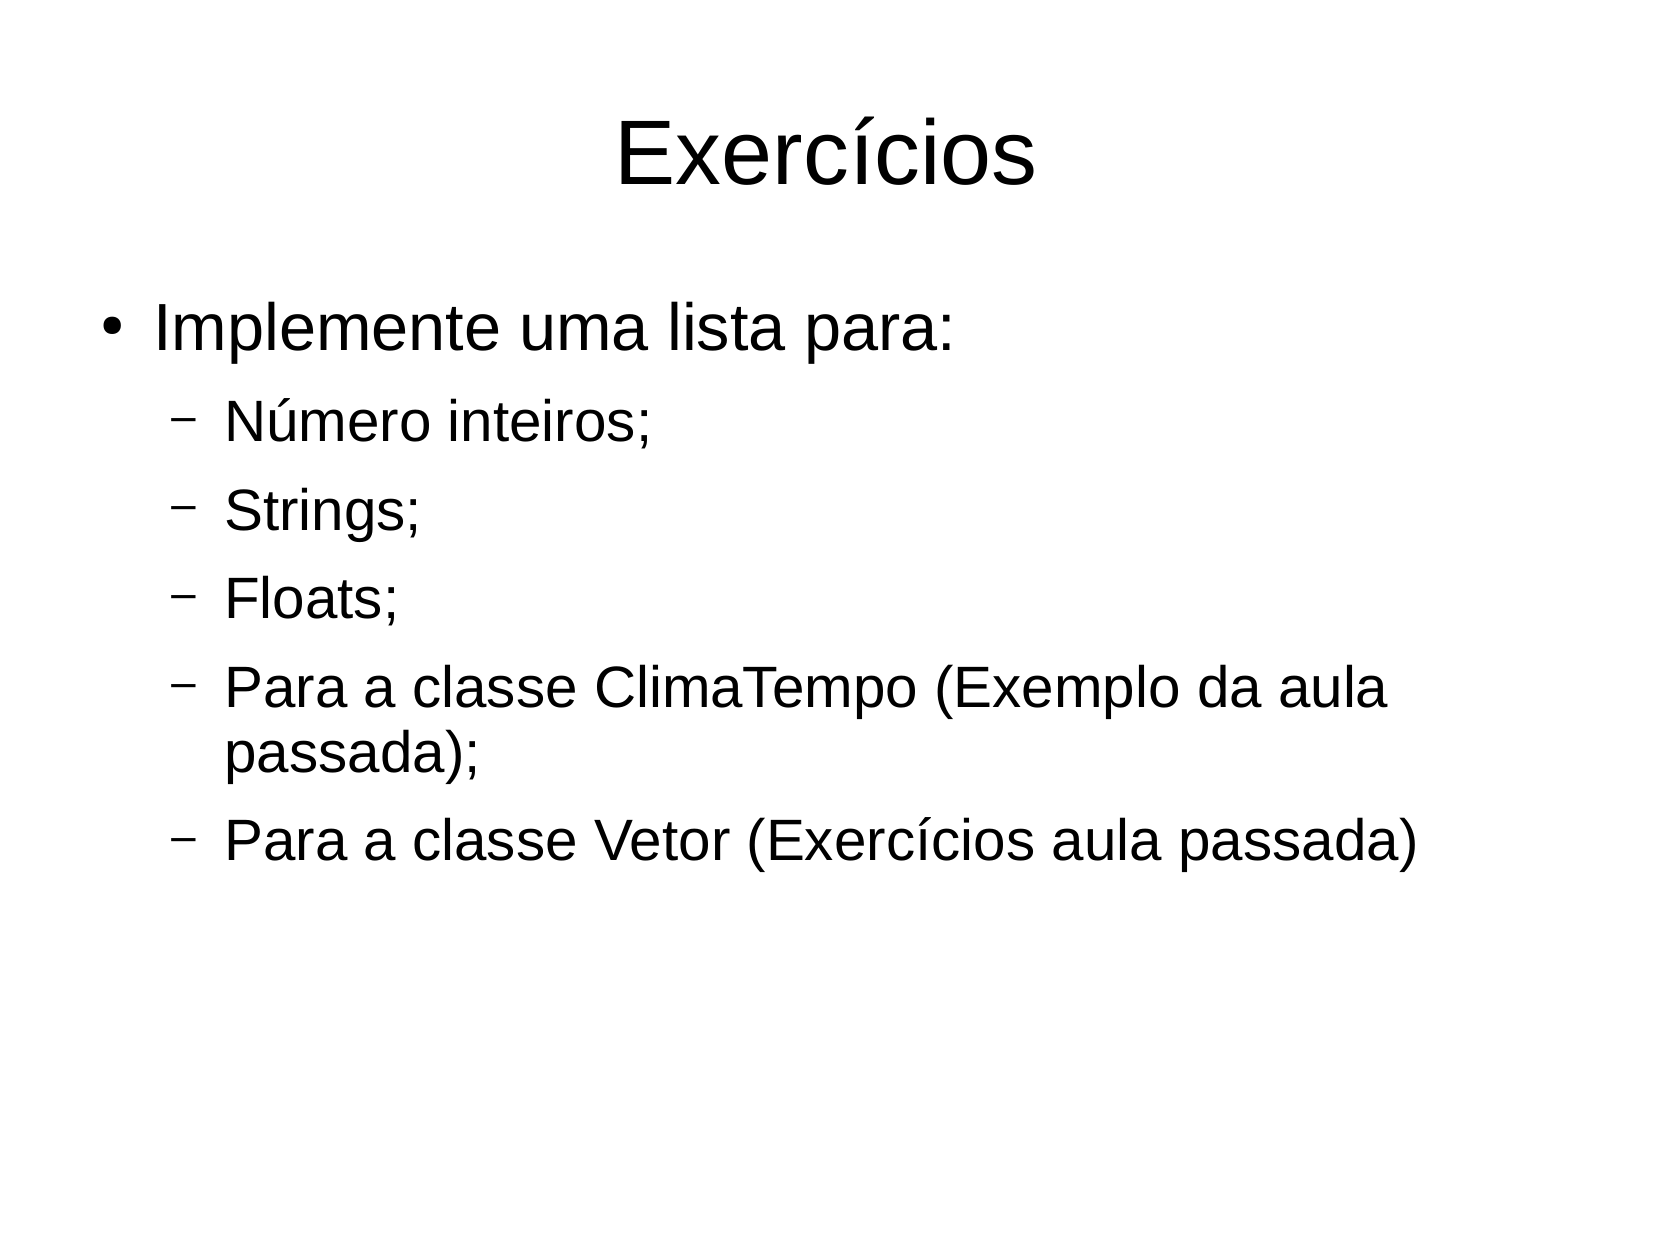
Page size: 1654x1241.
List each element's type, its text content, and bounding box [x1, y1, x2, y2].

title Exercícios [82, 49, 1571, 257]
list Implemente uma lista para: Número inteiros; Strings; Floats; Para a classe ClimaTempo (Exemplo da aula passada); Para a classe Vetor (Exercícios aula passada) [82, 290, 1571, 1010]
